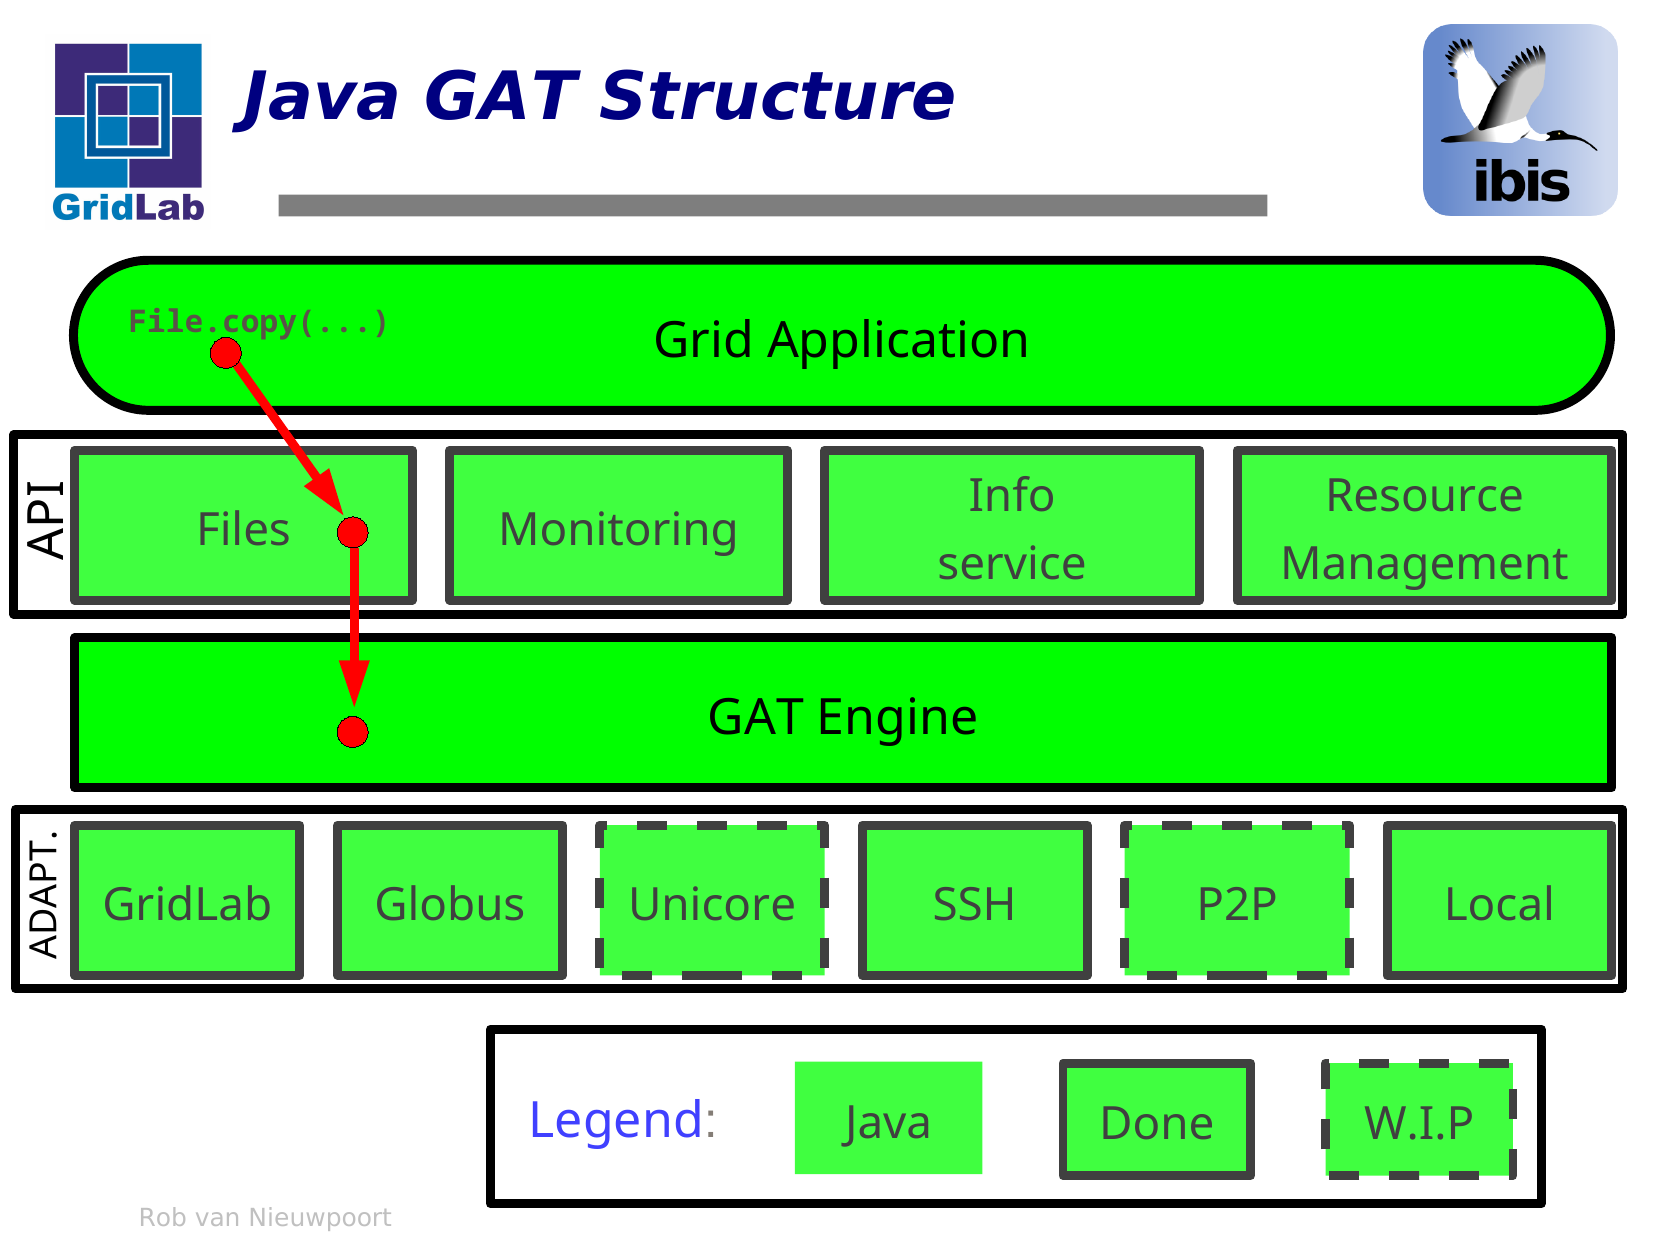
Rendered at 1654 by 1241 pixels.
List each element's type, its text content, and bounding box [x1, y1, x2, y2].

text_box API [4, 431, 76, 610]
picture [45, 34, 211, 230]
text_box File.copy(...) [128, 295, 392, 332]
text_box [210, 337, 242, 369]
text_box ADAPT. [12, 806, 83, 985]
text_box Grid Application [73, 260, 1611, 411]
text_box [337, 716, 369, 748]
text_box GAT Engine [74, 637, 1612, 788]
text_box [490, 1029, 1542, 1204]
text_box [13, 434, 1623, 615]
picture [1423, 24, 1618, 216]
text_box [15, 809, 1623, 989]
title Java GAT Structure [243, 0, 1280, 187]
